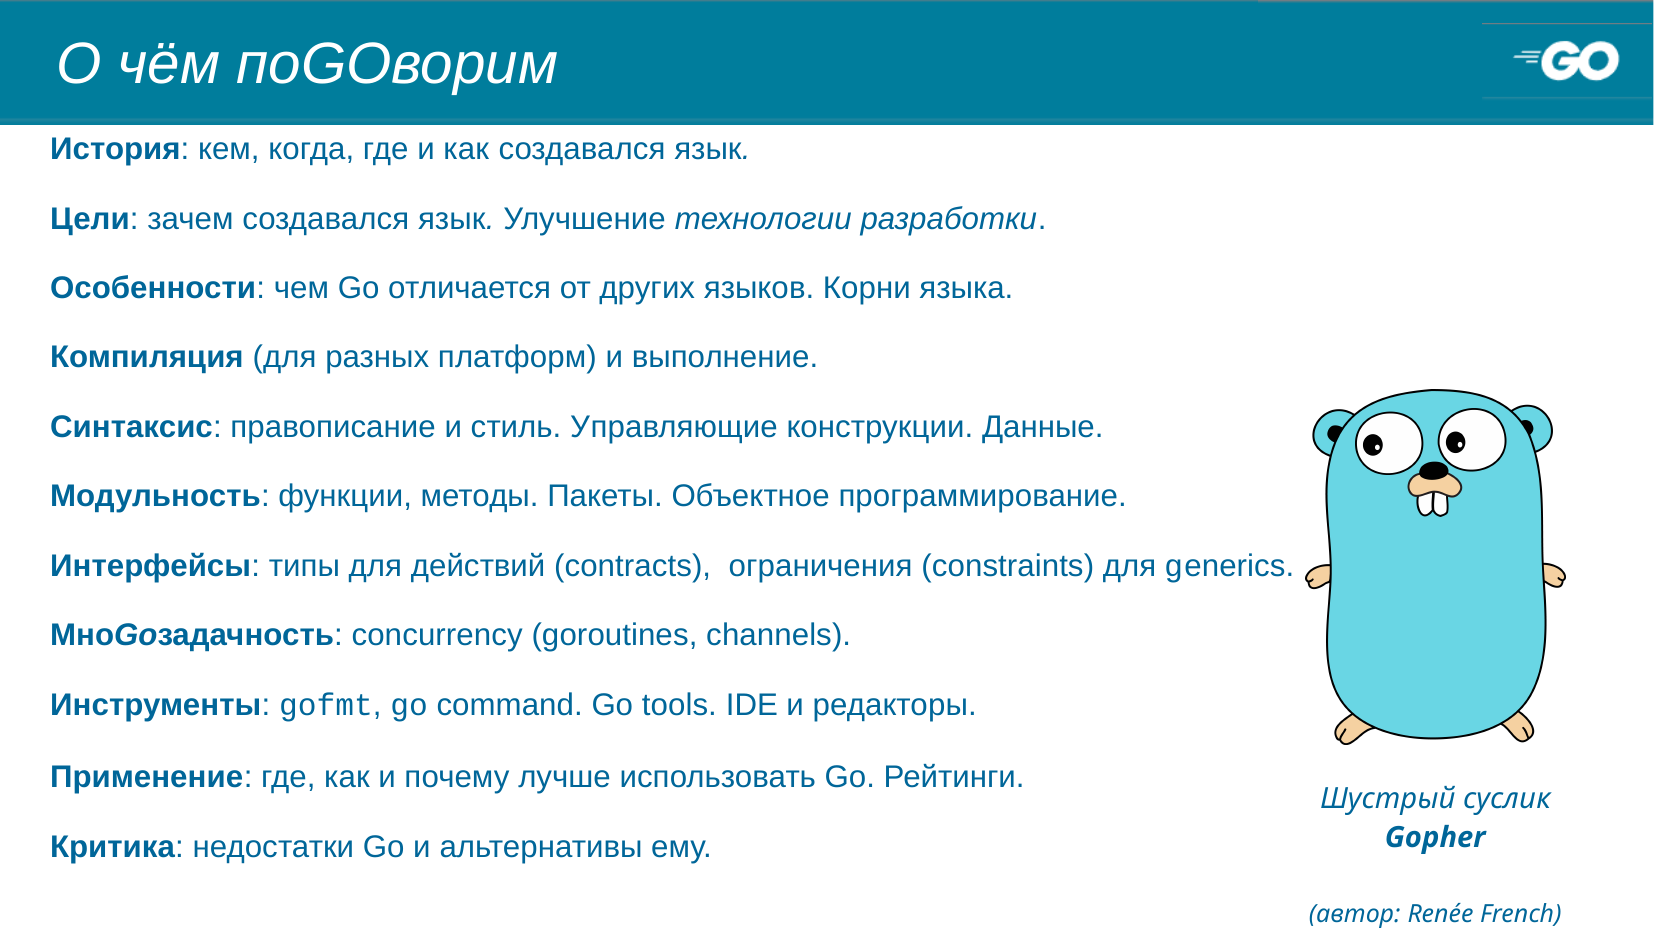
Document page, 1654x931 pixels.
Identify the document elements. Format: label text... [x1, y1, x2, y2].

text_box История: кем, когда, где и как создавался язык. Цели: зачем создавался язык. Улучшение технологии разработки. Особенности: чем Go отличается от других языков. Корни языка. Компиляция (для разных платформ) и выполнение. Синтаксис: правописание и стиль. Управляющие конструкции. Данные. Модульность: функции, методы. Пакеты. Объектное программирование. Интерфейсы: типы для действий (contracts), ограничения (constraints) для generics. МноGoзадачность: concurrency (goroutines, channels). Инструменты: gofmt, go command. Go tools. IDE и редакторы. Применение: где, как и почему лучше использовать Go. Рейтинги. Критика: недостатки Go и альтернативы ему. [35, 124, 1619, 906]
text_box О чём поGOворим [41, 23, 1495, 104]
picture [1542, 41, 1619, 81]
picture [1305, 389, 1566, 745]
